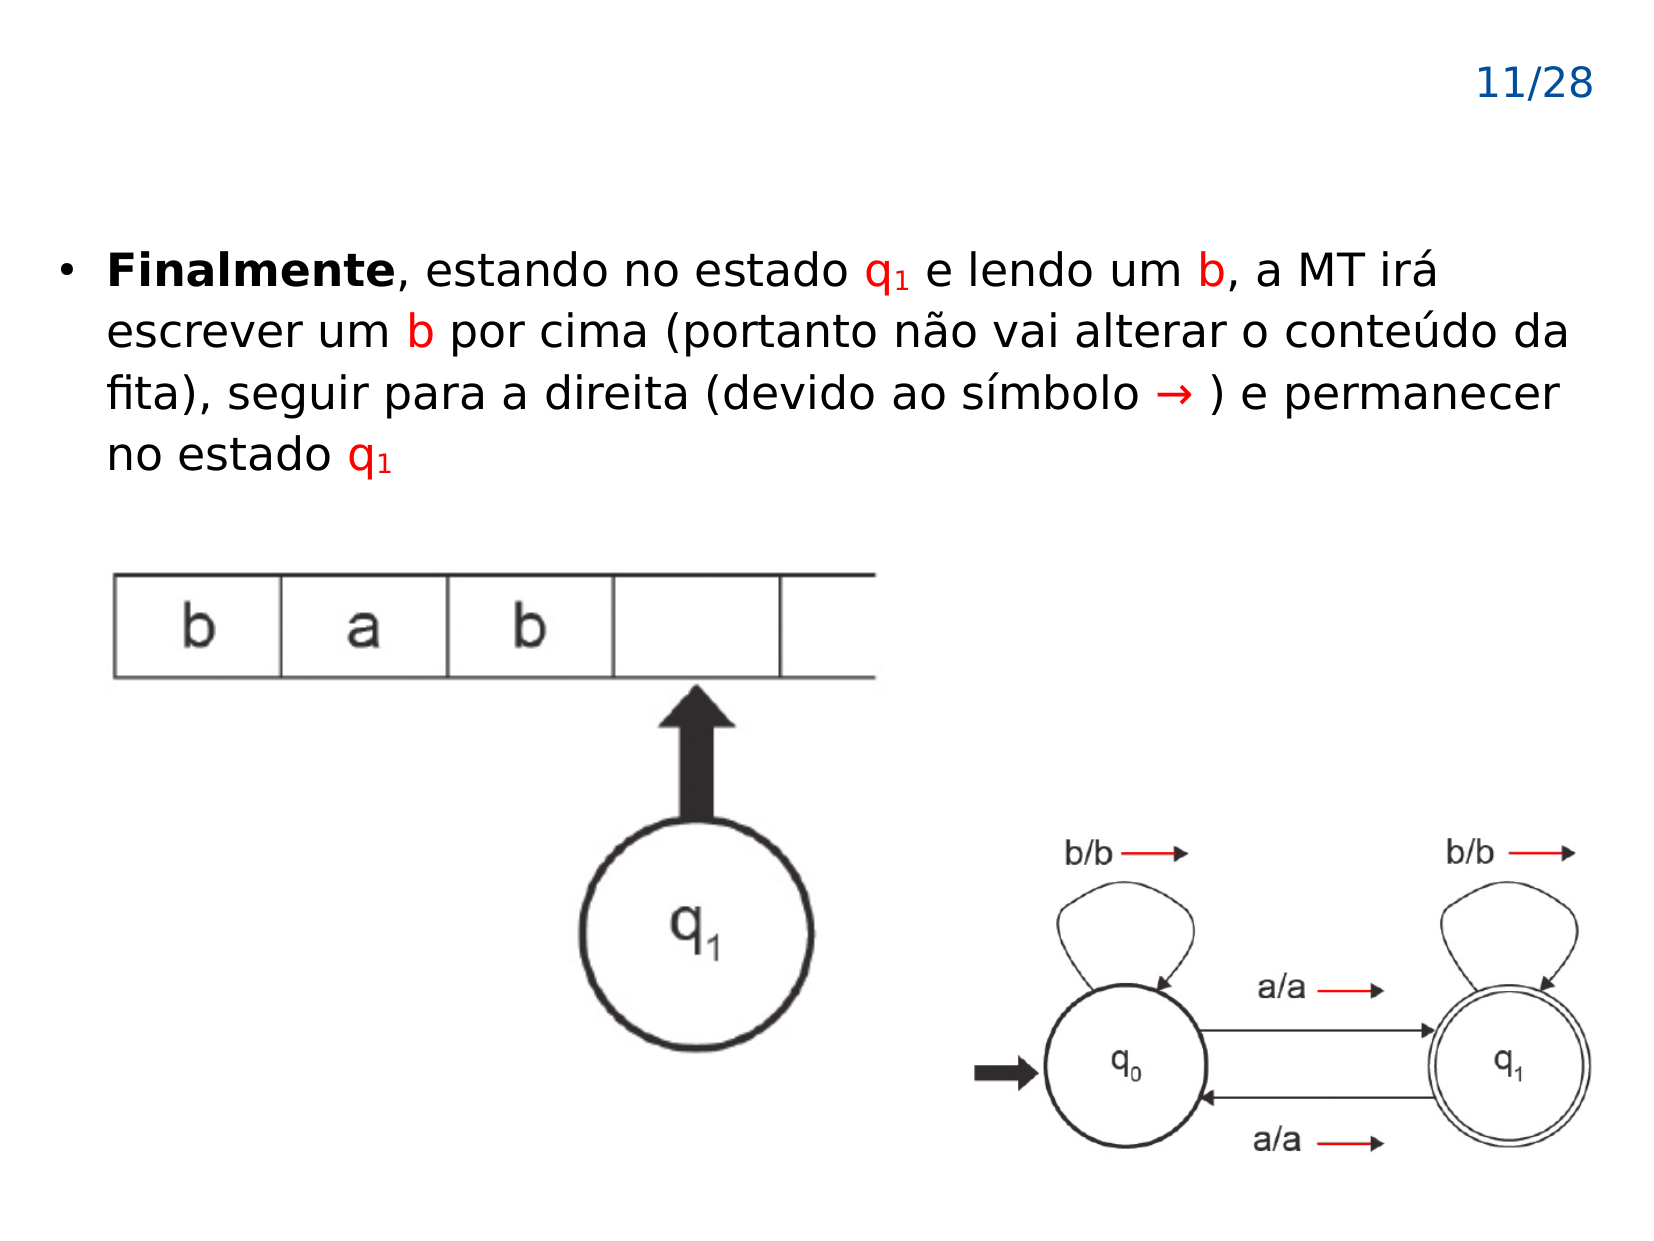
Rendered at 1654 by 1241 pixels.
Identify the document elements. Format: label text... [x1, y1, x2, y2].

list Finalmente, estando no estado q1 e lendo um b, a MT irá escrever um b por cima (portanto não vai alterar o conteúdo da fita), seguir para a direita (devido ao símbolo → ) e permanecer no estado q1 [59, 236, 1595, 1211]
picture [103, 563, 888, 1058]
picture [972, 829, 1595, 1158]
